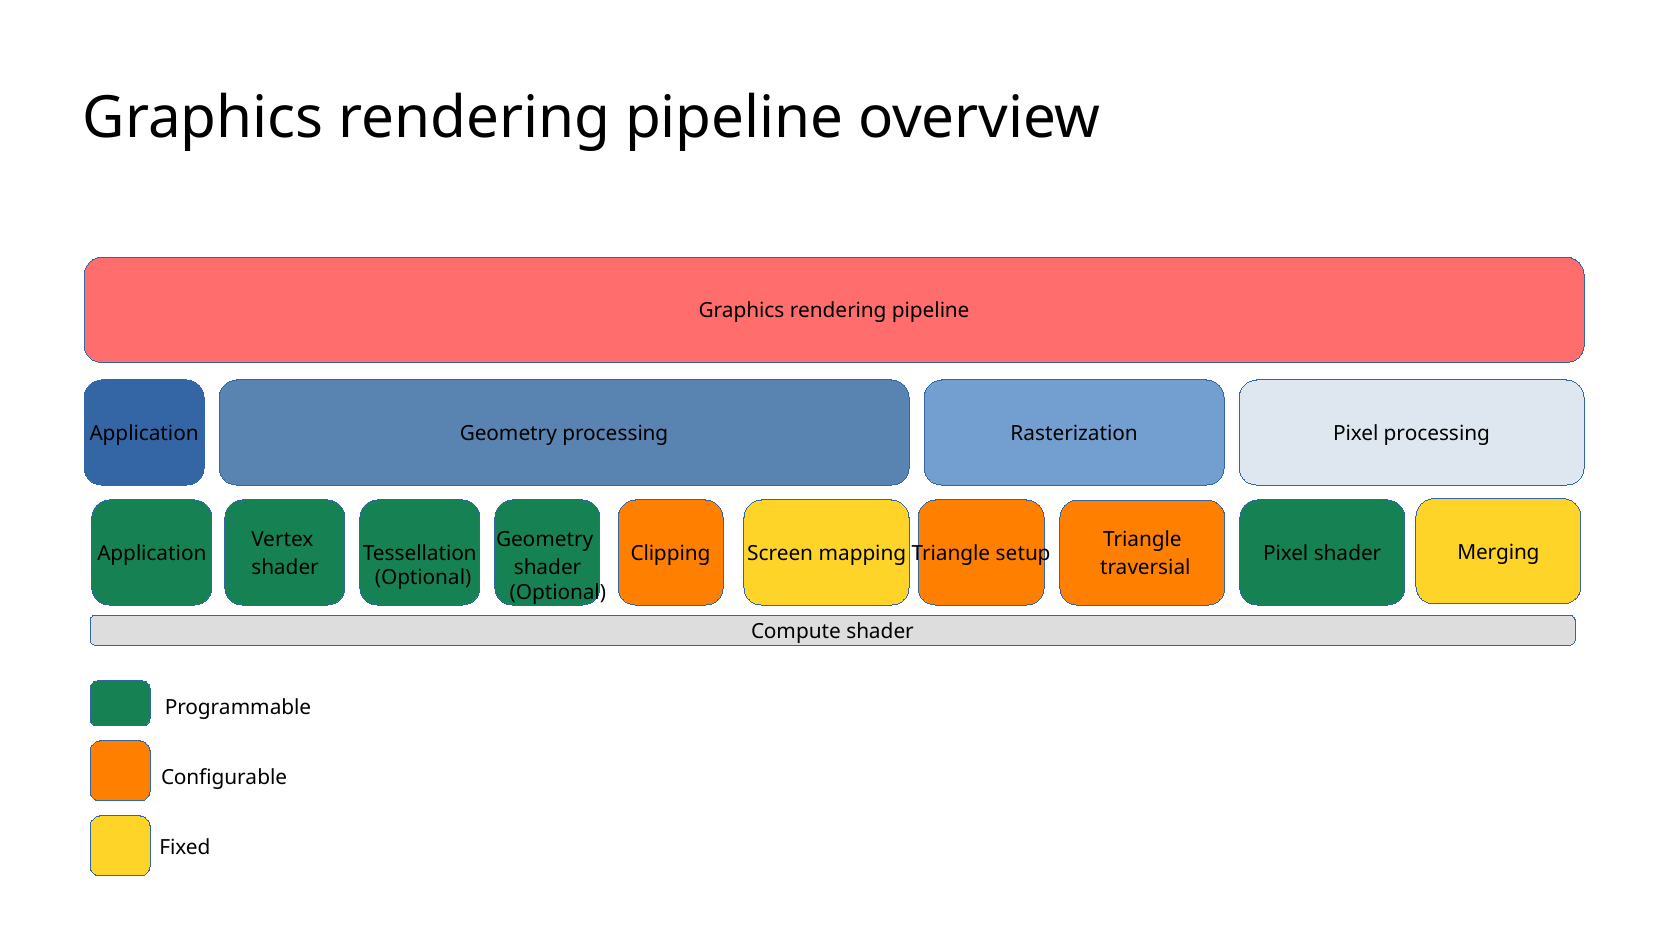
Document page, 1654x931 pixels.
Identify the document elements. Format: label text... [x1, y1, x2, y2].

text_box Graphics rendering pipeline [84, 257, 1585, 363]
text_box Screen mapping [743, 499, 910, 606]
text_box Clipping [618, 499, 724, 606]
text_box Compute shader [90, 615, 1576, 646]
text_box [90, 740, 151, 801]
text_box [90, 815, 151, 876]
text_box Fixed [144, 825, 214, 866]
text_box Geometry processing [219, 379, 910, 486]
text_box Rasterization [924, 379, 1225, 486]
text_box Programmable [150, 685, 289, 726]
text_box (Optional) [360, 555, 466, 596]
title Graphics rendering pipeline overview [82, 37, 1571, 193]
text_box Merging [1415, 498, 1581, 604]
text_box (Optional) [494, 570, 600, 611]
text_box Pixel shader [1239, 499, 1405, 606]
text_box Triangle setup [918, 499, 1045, 606]
text_box Triangle traversial [1059, 500, 1225, 606]
text_box Vertex shader [224, 499, 345, 606]
text_box Tessellation [359, 499, 480, 606]
text_box Application [84, 379, 205, 486]
text_box Pixel processing [1239, 379, 1585, 486]
text_box Geometry shader [494, 499, 600, 570]
text_box [90, 680, 150, 726]
text_box Application [91, 499, 212, 606]
text_box Configurable [146, 754, 272, 796]
